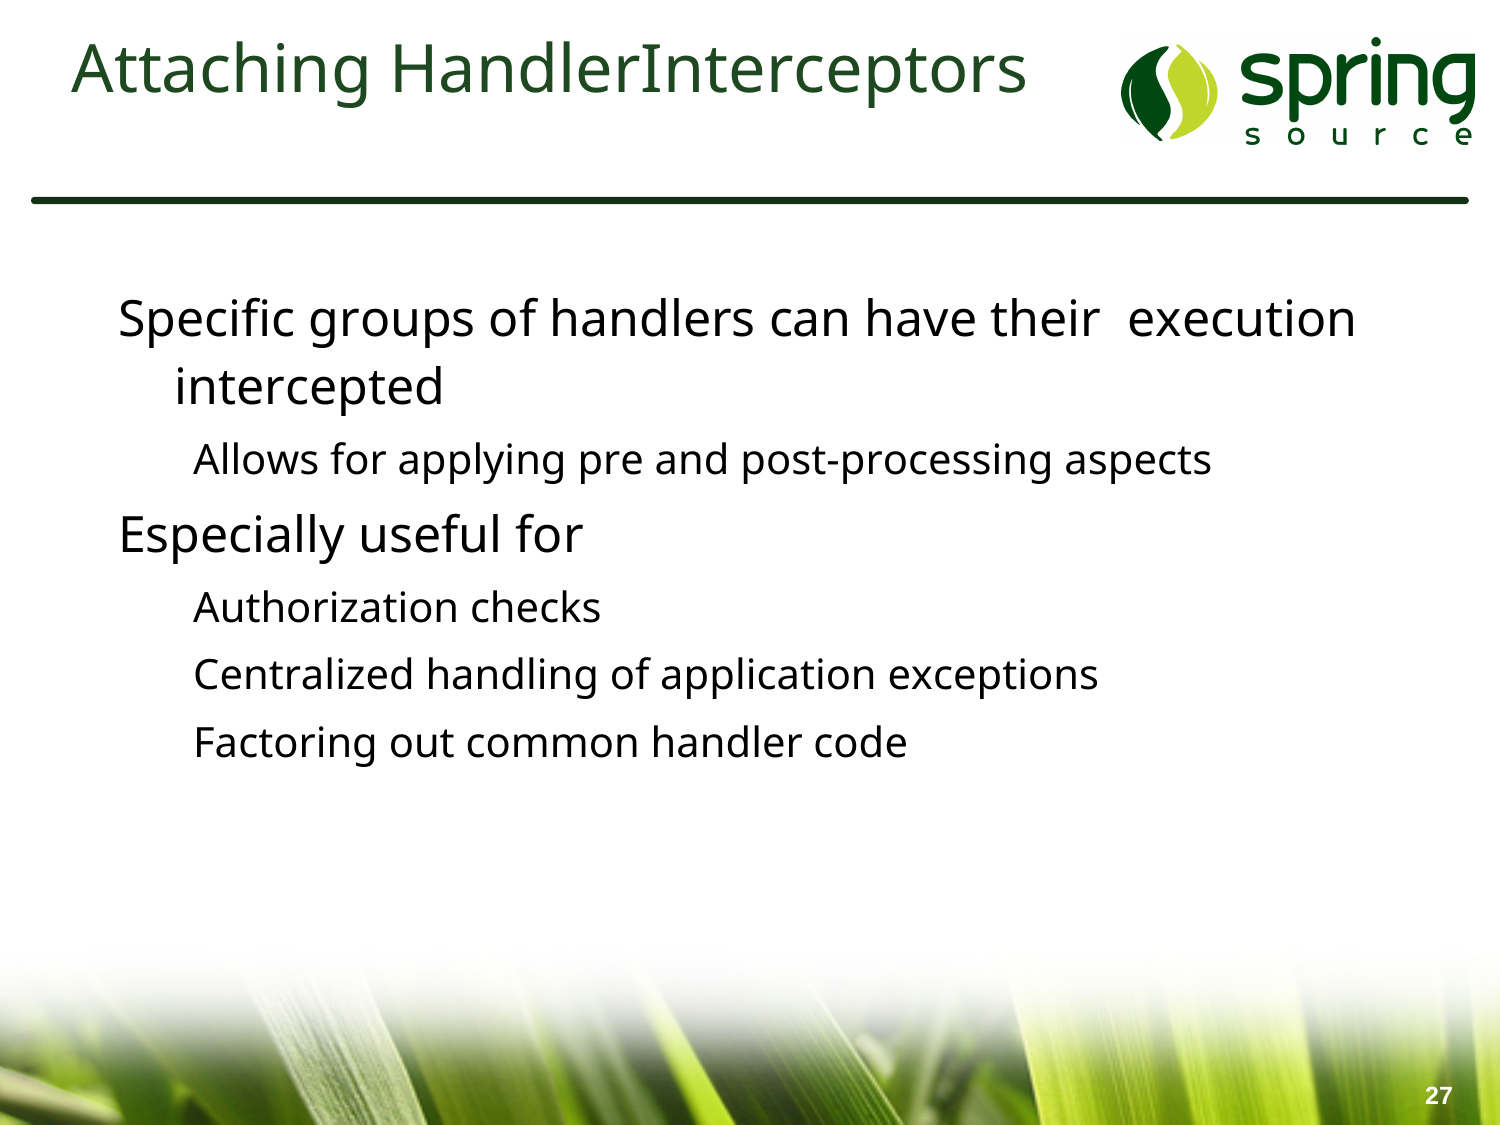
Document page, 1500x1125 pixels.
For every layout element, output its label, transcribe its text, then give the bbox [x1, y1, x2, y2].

picture [0, 944, 1500, 1125]
list Specific groups of handlers can have their execution intercepted Allows for applying pre and post-processing aspects Especially useful for Authorization checks Centralized handling of application exceptions Factoring out common handler code [103, 275, 1394, 938]
title Attaching HandlerInterceptors [56, 13, 1089, 191]
picture [1121, 37, 1475, 145]
